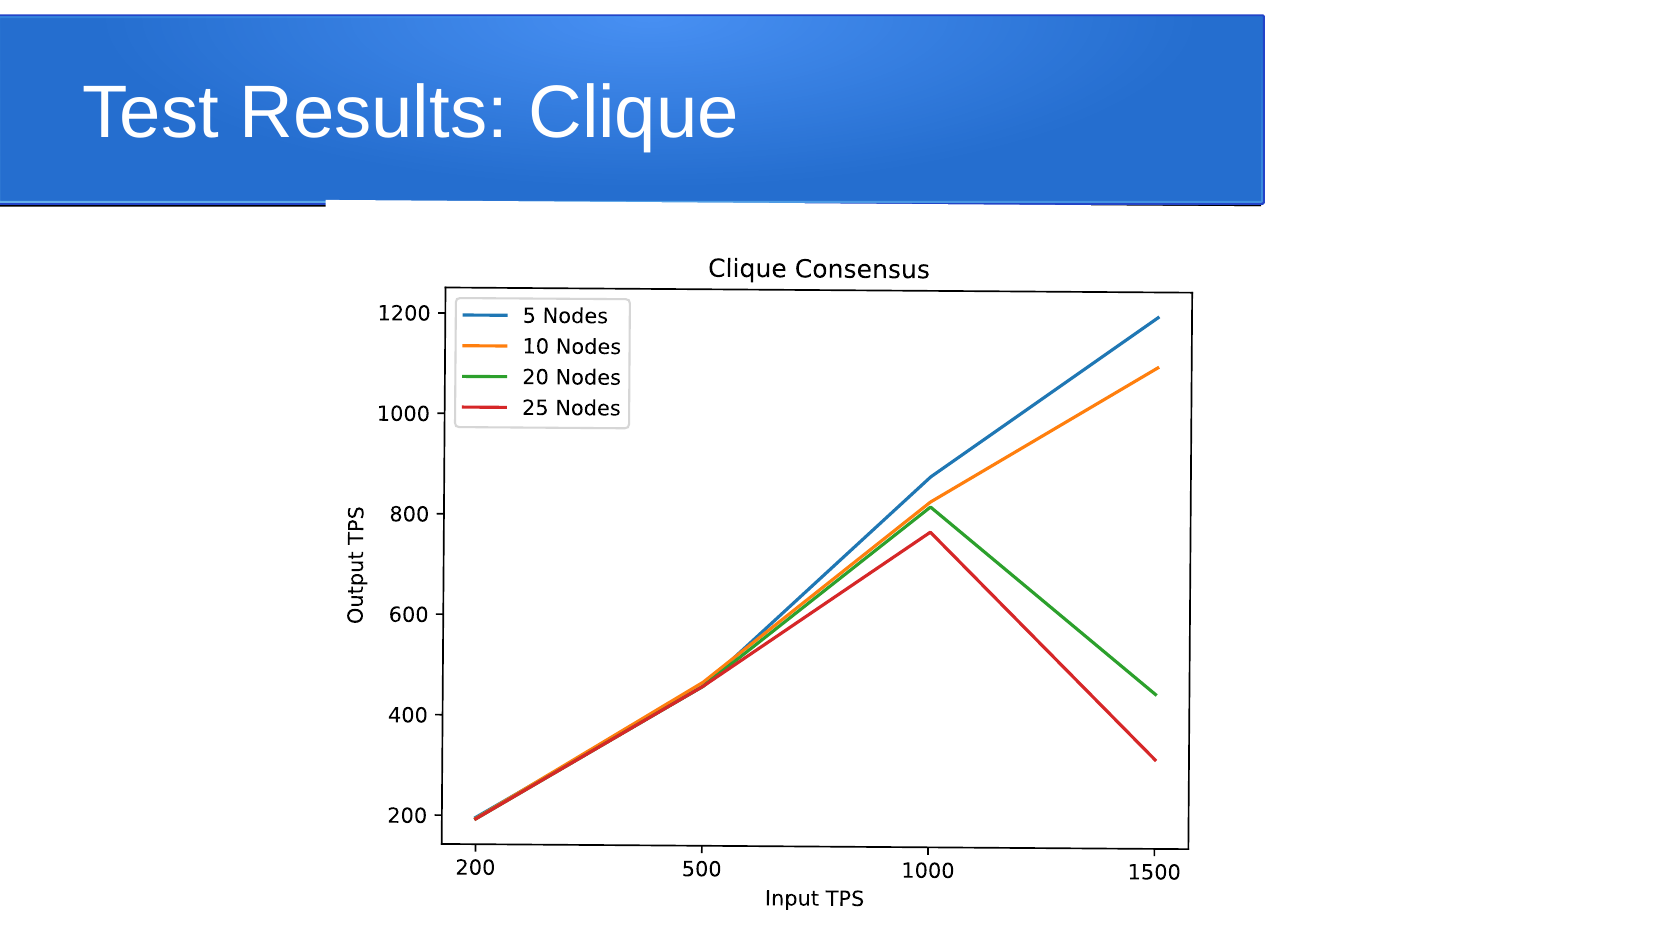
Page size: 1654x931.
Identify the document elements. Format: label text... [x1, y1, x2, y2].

title Test Results: Clique [82, 35, 1235, 189]
picture [319, 199, 1291, 931]
